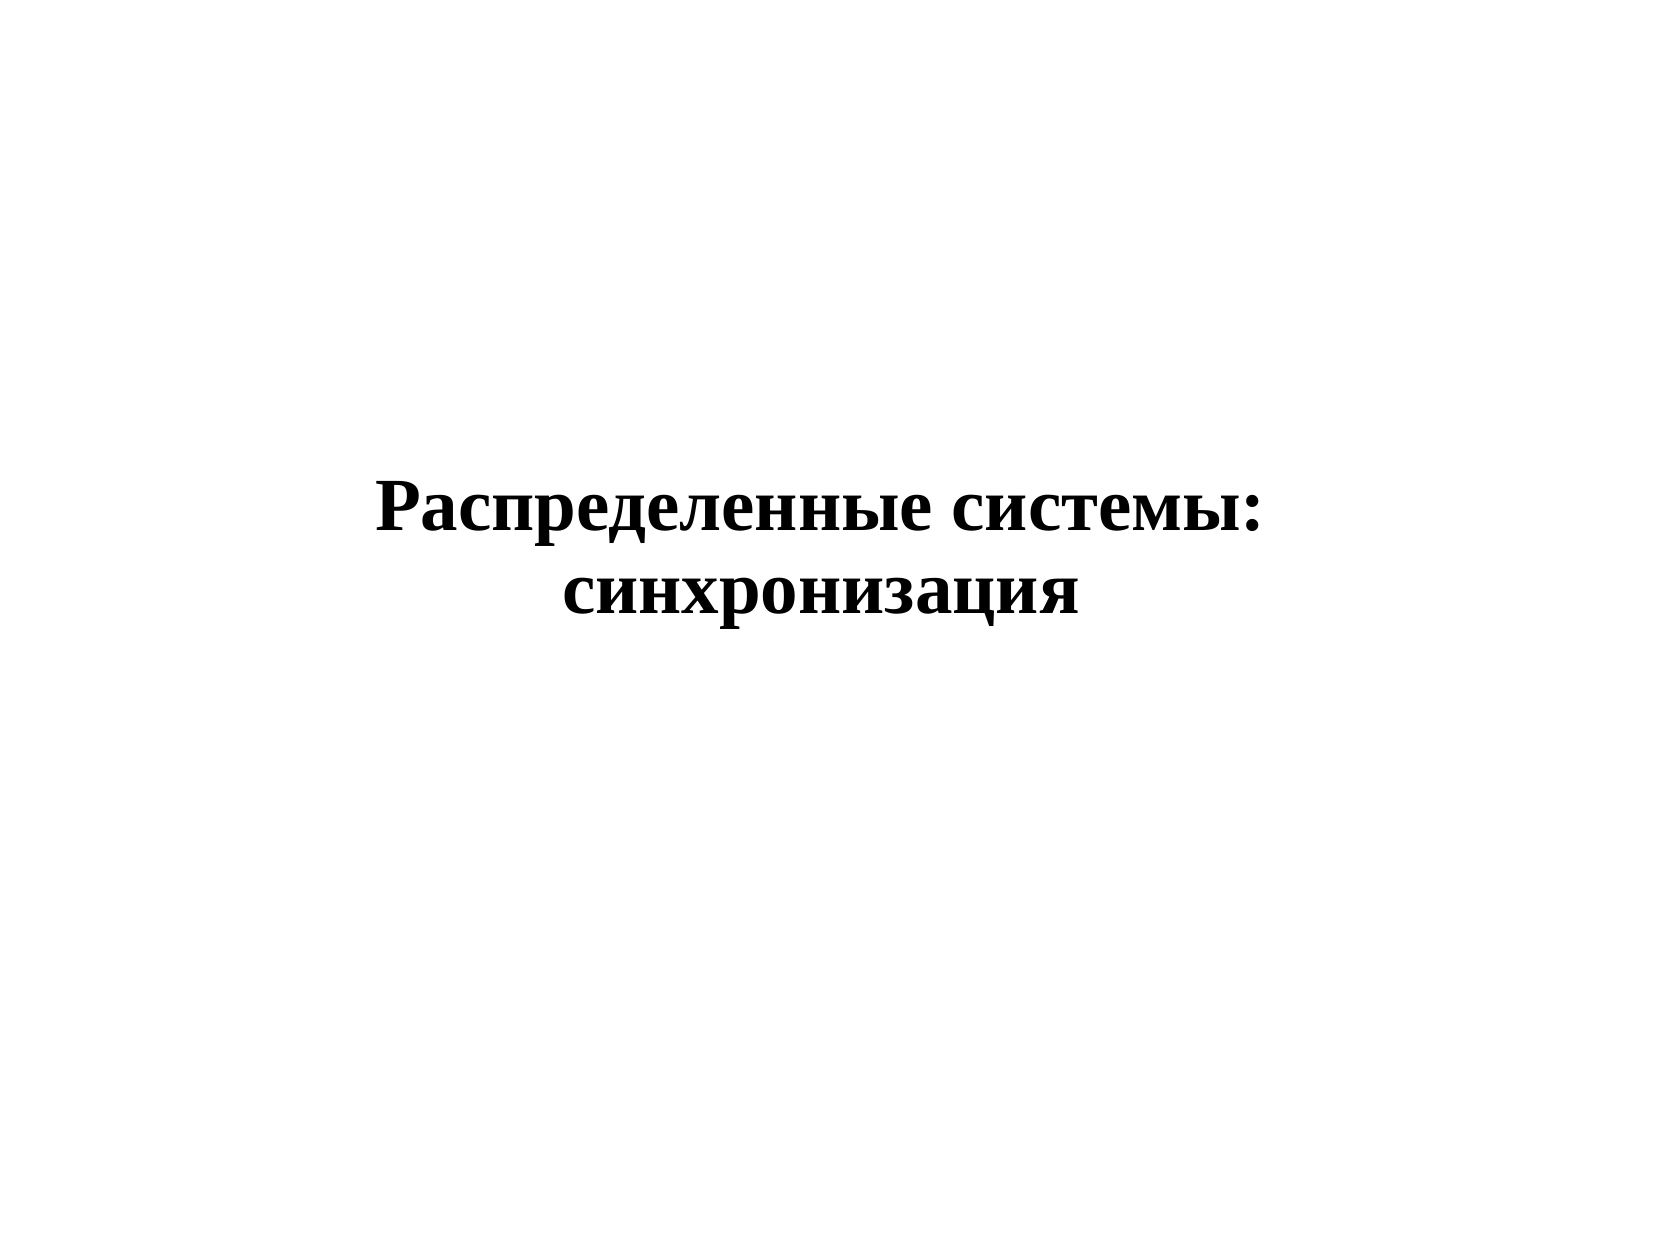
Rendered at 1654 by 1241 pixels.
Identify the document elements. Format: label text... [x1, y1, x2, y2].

title Распределенные системы: синхронизация [76, 442, 1565, 651]
